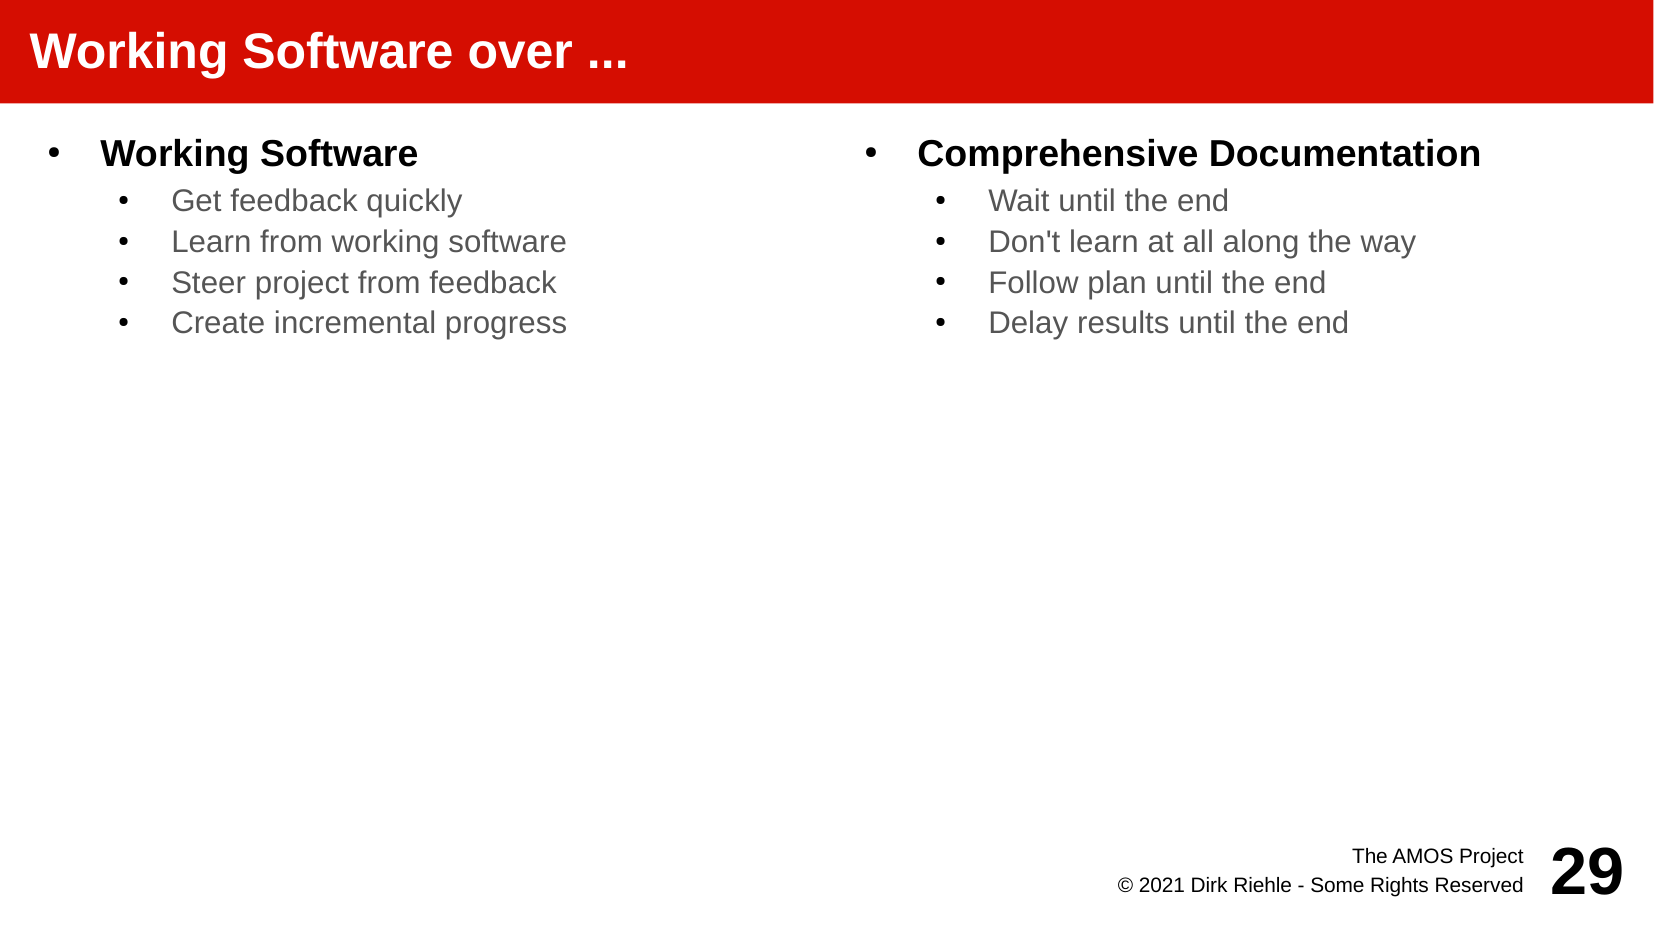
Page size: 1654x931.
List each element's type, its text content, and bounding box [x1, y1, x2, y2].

title Working Software over ... [0, 0, 1654, 104]
list Working Software Get feedback quickly Learn from working software Steer project from feedback Create incremental progress [29, 132, 808, 813]
list Comprehensive Documentation Wait until the end Don't learn at all along the way Follow plan until the end Delay results until the end [846, 132, 1625, 813]
